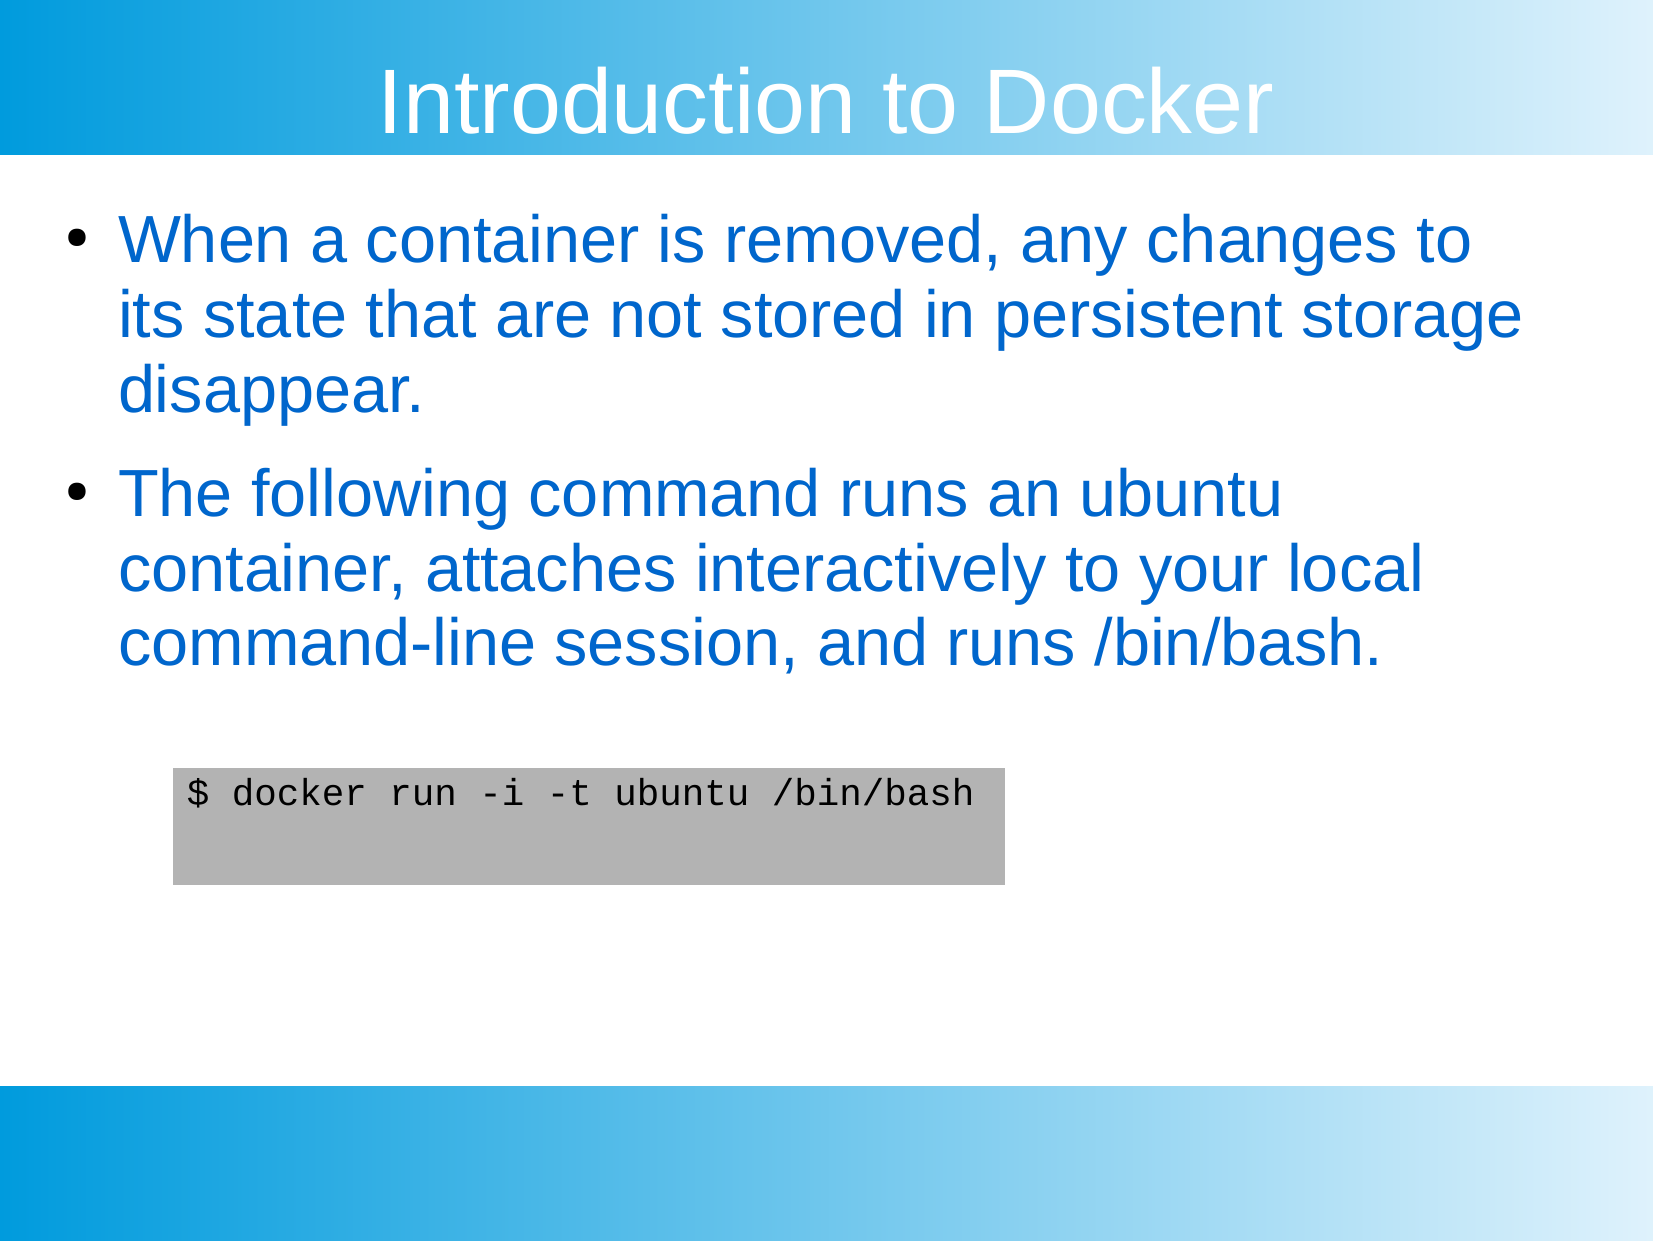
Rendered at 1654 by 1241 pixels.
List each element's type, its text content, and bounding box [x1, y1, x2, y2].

title Introduction to Docker [82, 49, 1571, 155]
list When a container is removed, any changes to its state that are not stored in persistent storage disappear. The following command runs an ubuntu container, attaches interactively to your local command-line session, and runs /bin/bash. [47, 202, 1536, 697]
table_header $ docker run -i -t ubuntu /bin/bash [173, 768, 1005, 885]
